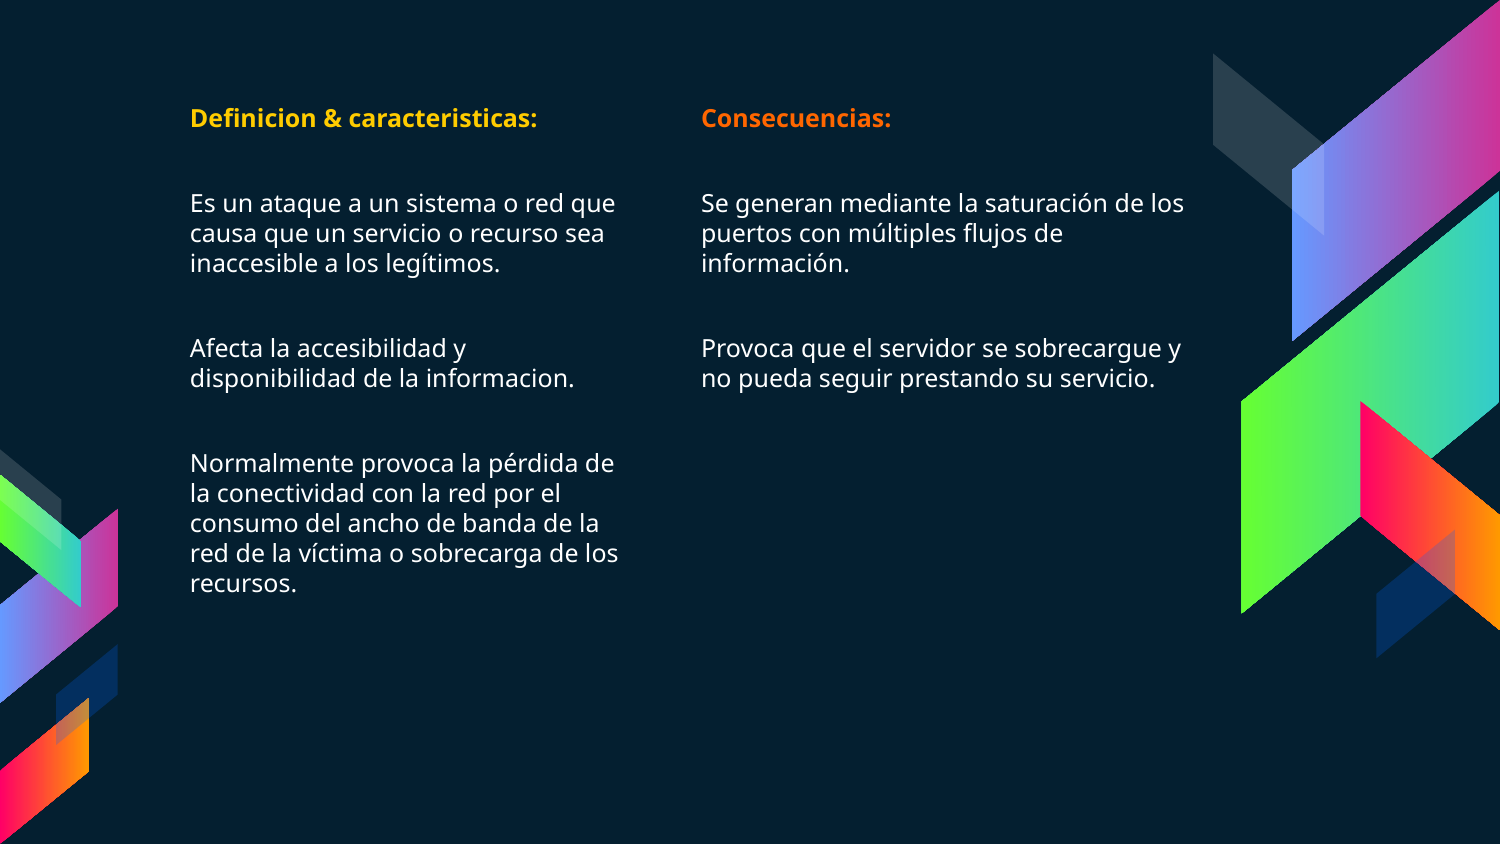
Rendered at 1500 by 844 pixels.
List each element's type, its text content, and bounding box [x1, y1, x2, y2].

list Definicion & caracteristicas: Es un ataque a un sistema o red que causa que un servicio o recurso sea inaccesible a los legítimos. Afecta la accesibilidad y disponibilidad de la informacion. Normalmente provoca la pérdida de la conectividad con la red por el consumo del ancho de banda de la red de la víctima o sobrecarga de los recursos. [175, 87, 655, 559]
list Consecuencias: Se generan mediante la saturación de los puertos con múltiples flujos de información. Provoca que el servidor se sobrecargue y no pueda seguir prestando su servicio. [686, 87, 1221, 559]
